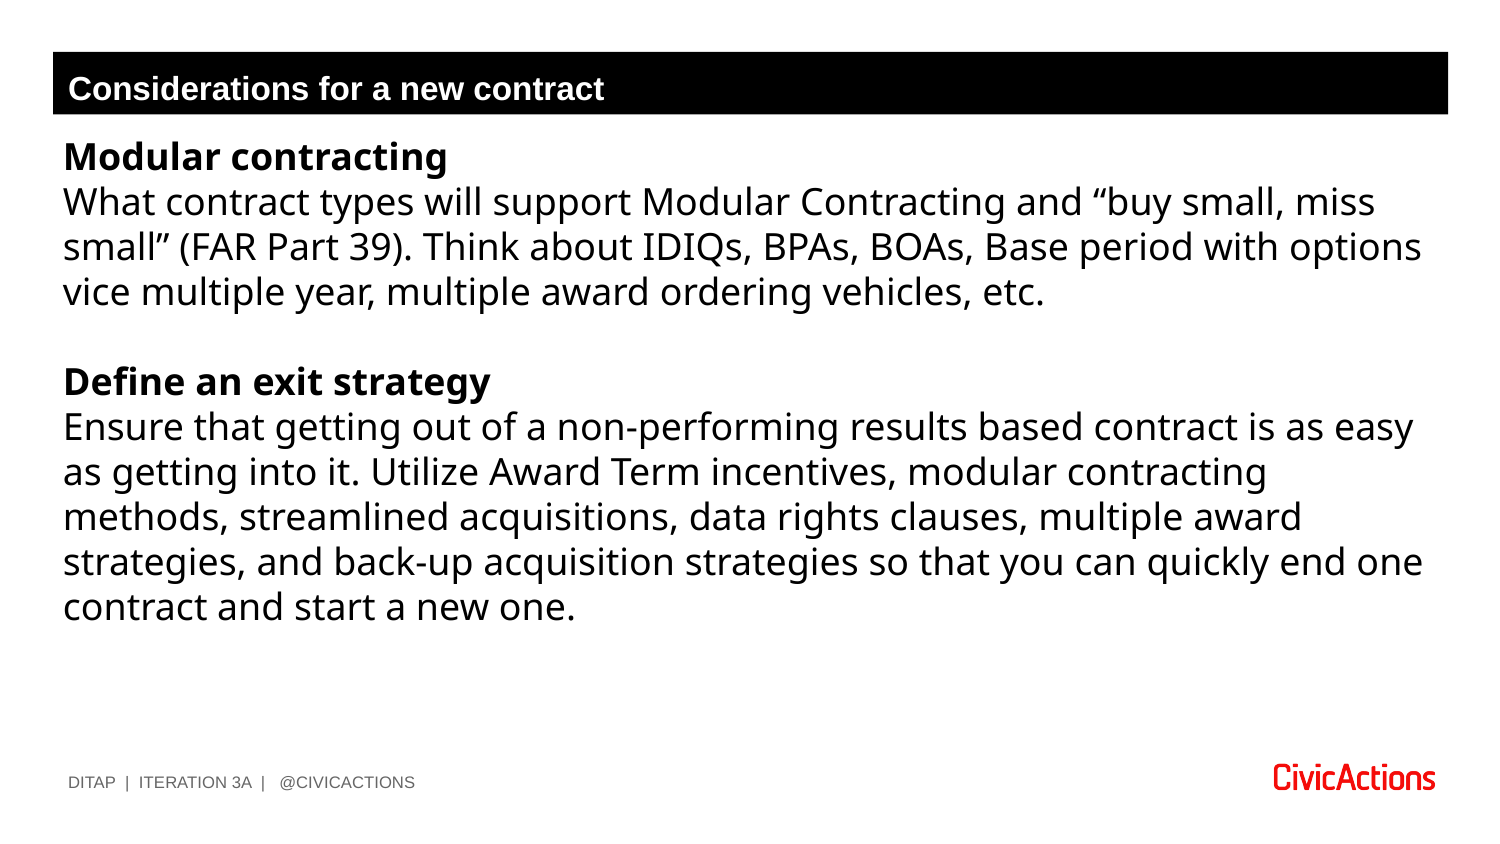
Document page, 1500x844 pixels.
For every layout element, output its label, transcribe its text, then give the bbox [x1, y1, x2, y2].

title Considerations for a new contract [53, 51, 1449, 115]
list Modular contracting What contract types will support Modular Contracting and “buy small, miss small” (FAR Part 39). Think about IDIQs, BPAs, BOAs, Base period with options vice multiple year, multiple award ordering vehicles, etc. Define an exit strategy Ensure that getting out of a non-performing results based contract is as easy as getting into it. Utilize Award Term incentives, modular contracting methods, streamlined acquisitions, data rights clauses, multiple award strategies, and back-up acquisition strategies so that you can quickly end one contract and start a new one. [53, 123, 1449, 605]
picture [1271, 758, 1438, 795]
